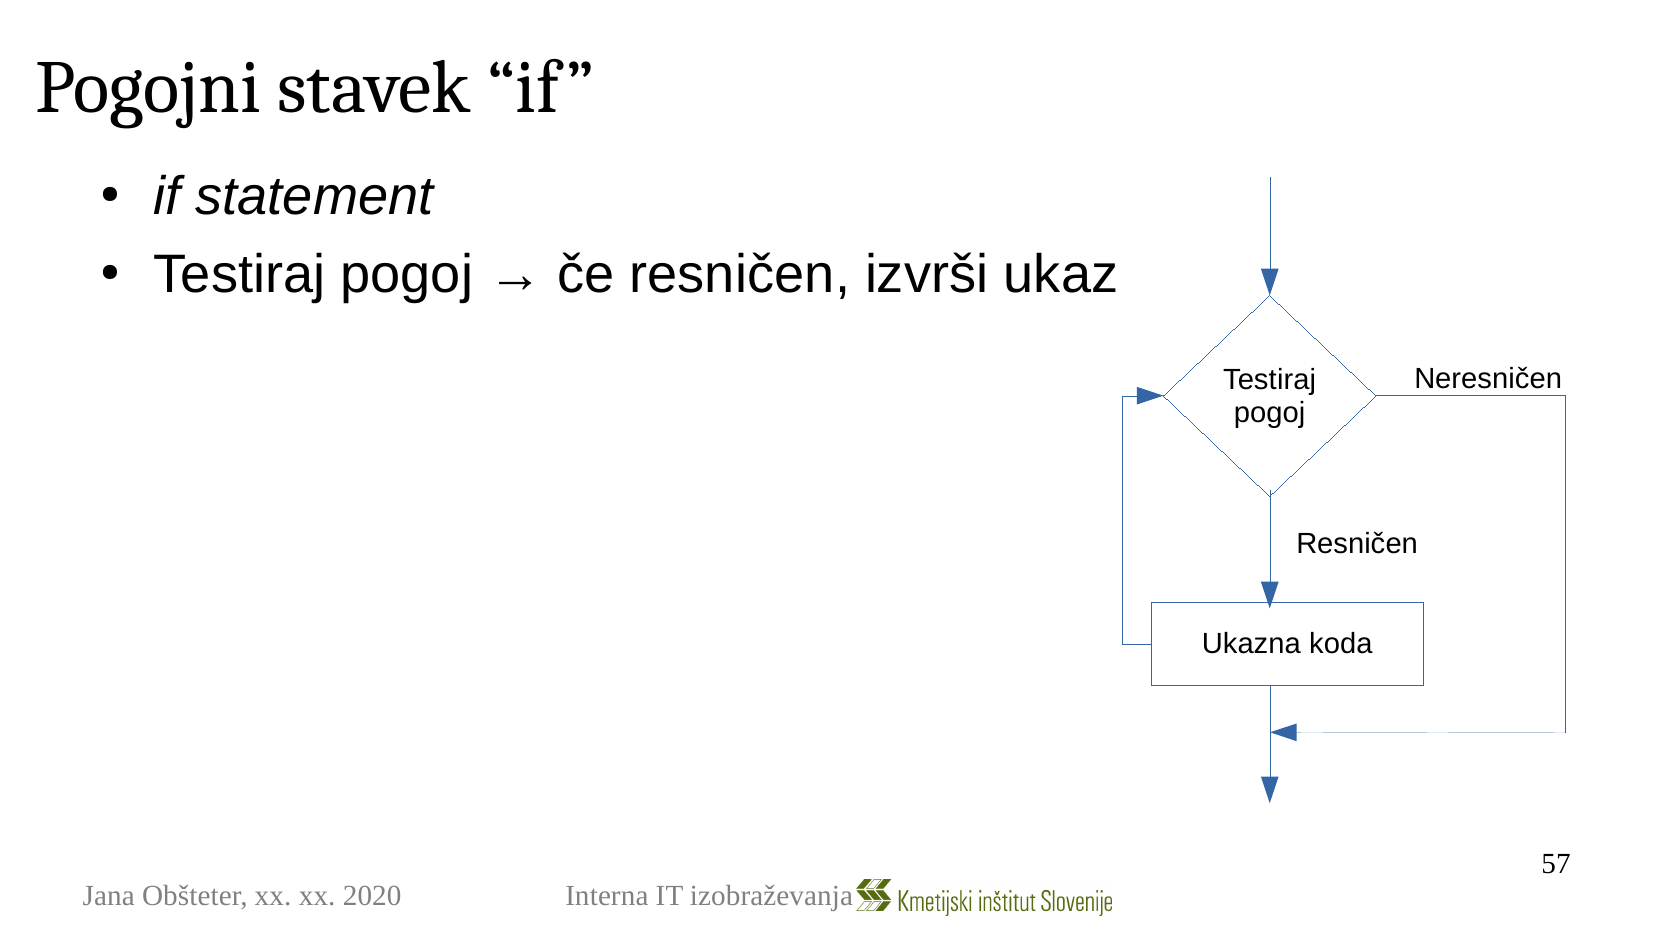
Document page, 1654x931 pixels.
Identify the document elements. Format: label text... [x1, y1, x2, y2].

text_box Resničen [1281, 519, 1536, 568]
text_box Ukazna koda [1151, 602, 1424, 686]
title Pogojni stavek “if” [35, 21, 1524, 154]
text_box Neresničen [1399, 354, 1583, 402]
text_box Testiraj pogoj [1163, 295, 1376, 497]
picture [856, 879, 1112, 916]
list if statement Testiraj pogoj → če resničen, izvrši ukaz [82, 165, 1642, 827]
